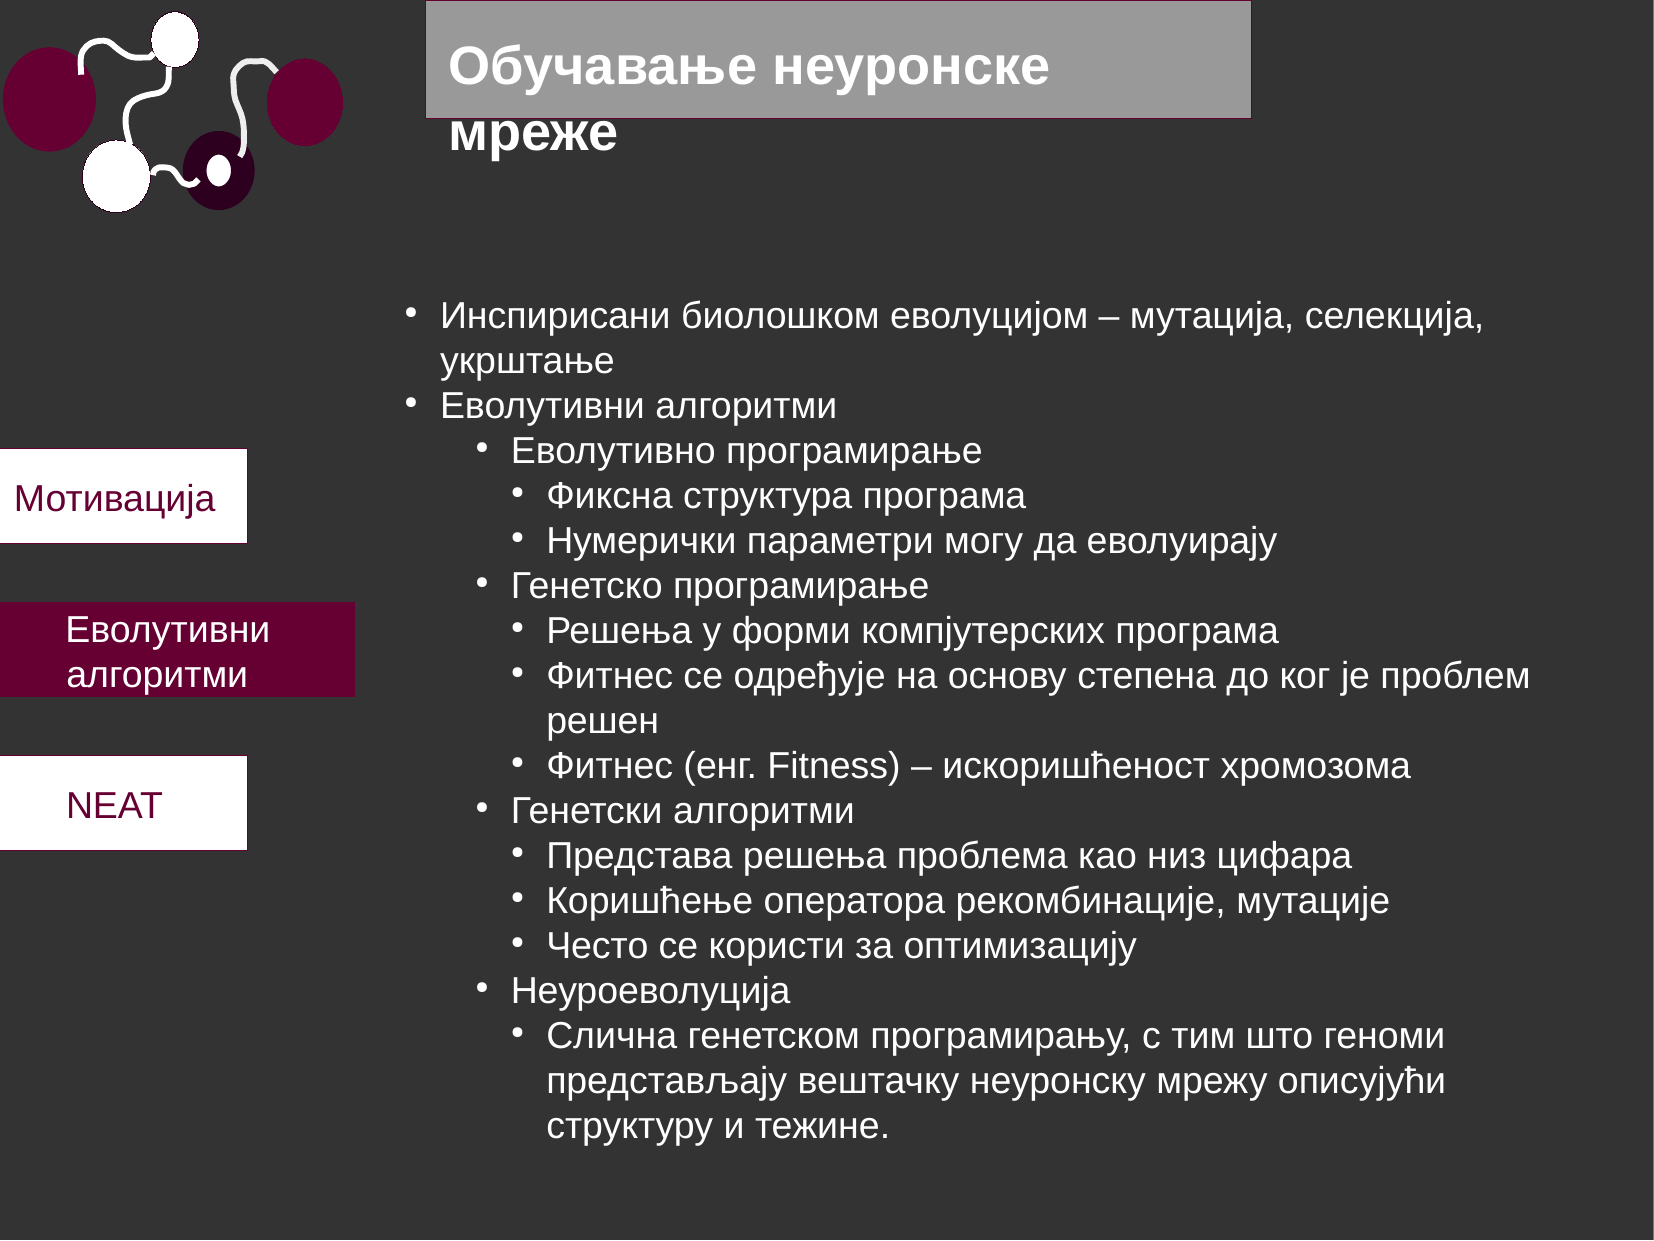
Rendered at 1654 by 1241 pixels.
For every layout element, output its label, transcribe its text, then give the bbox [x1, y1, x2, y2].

text_box Мотивација [0, 448, 248, 544]
text_box [150, 11, 200, 68]
text_box [194, 142, 243, 199]
text_box [11, 56, 88, 143]
text_box [267, 58, 343, 146]
text_box Еволутивни алгоритми [0, 602, 355, 697]
text_box Инспирисани биолошком еволуцијом – мутација, селекција, укрштање Еволутивни алгоритми Еволутивно програмирање Фиксна структура програма Нумерички параметри могу да еволуирају Генетско програмирање Решења у форми компјутерских програма Фитнес се одређује на основу степена до ког је проблем решен Фитнес (енг. Fitness) – искоришћеност хромозома Генетски алгоритми Представа решења проблема као низ цифара Коришћење оператора рекомбинације, мутације Често се користи за оптимизацију Неуроеволуција Слична генетском програмирању, с тим што геноми представљају вештачку неуронску мрежу описујући структуру и тежине. [389, 283, 1571, 1222]
text_box [82, 139, 151, 213]
text_box [425, 0, 1252, 119]
text_box NEAT [0, 755, 248, 851]
